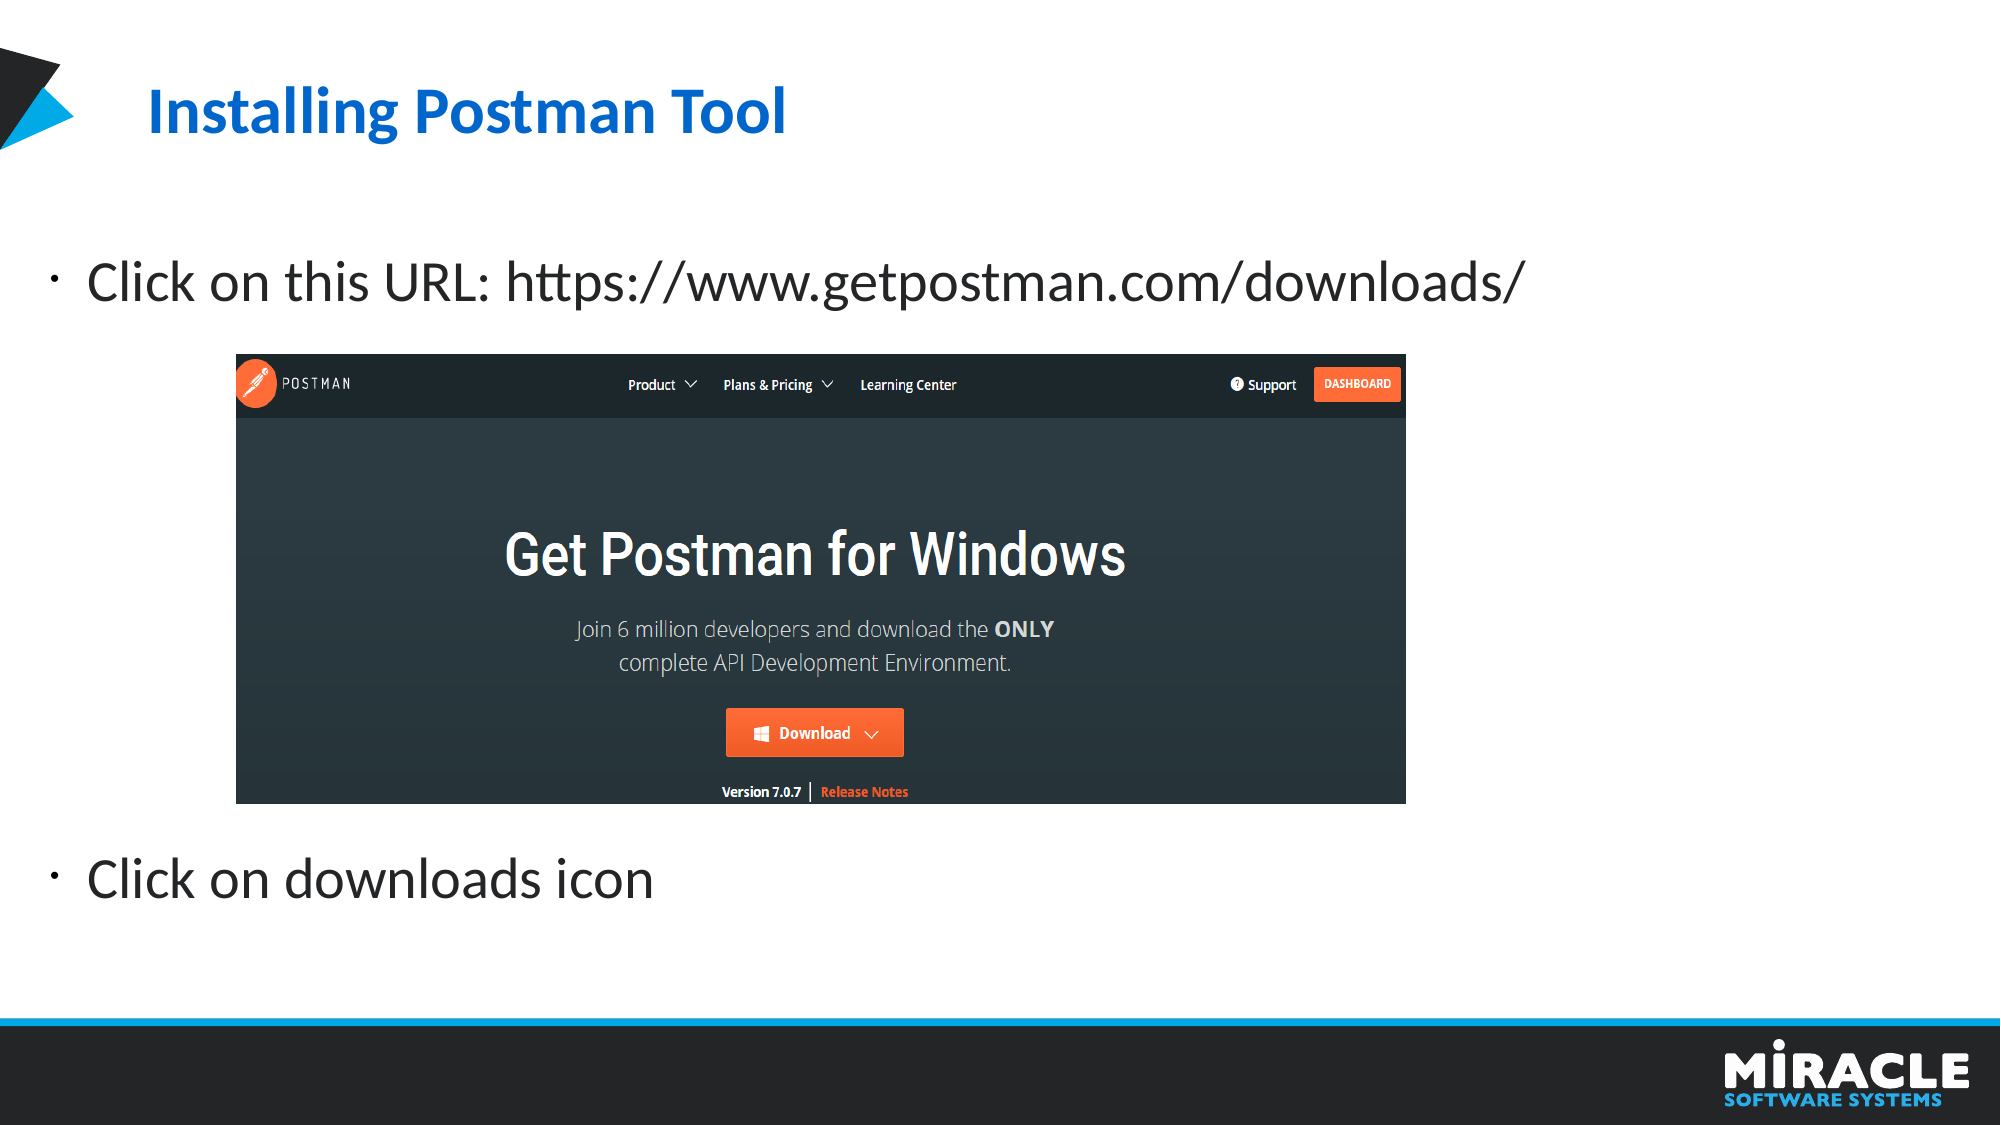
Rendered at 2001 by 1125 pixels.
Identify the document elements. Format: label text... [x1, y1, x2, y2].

picture [236, 354, 1406, 804]
list Click on this URL: https://www.getpostman.com/downloads/ Click on downloads icon [35, 236, 1888, 960]
list Installing Postman Tool [95, 59, 1913, 201]
